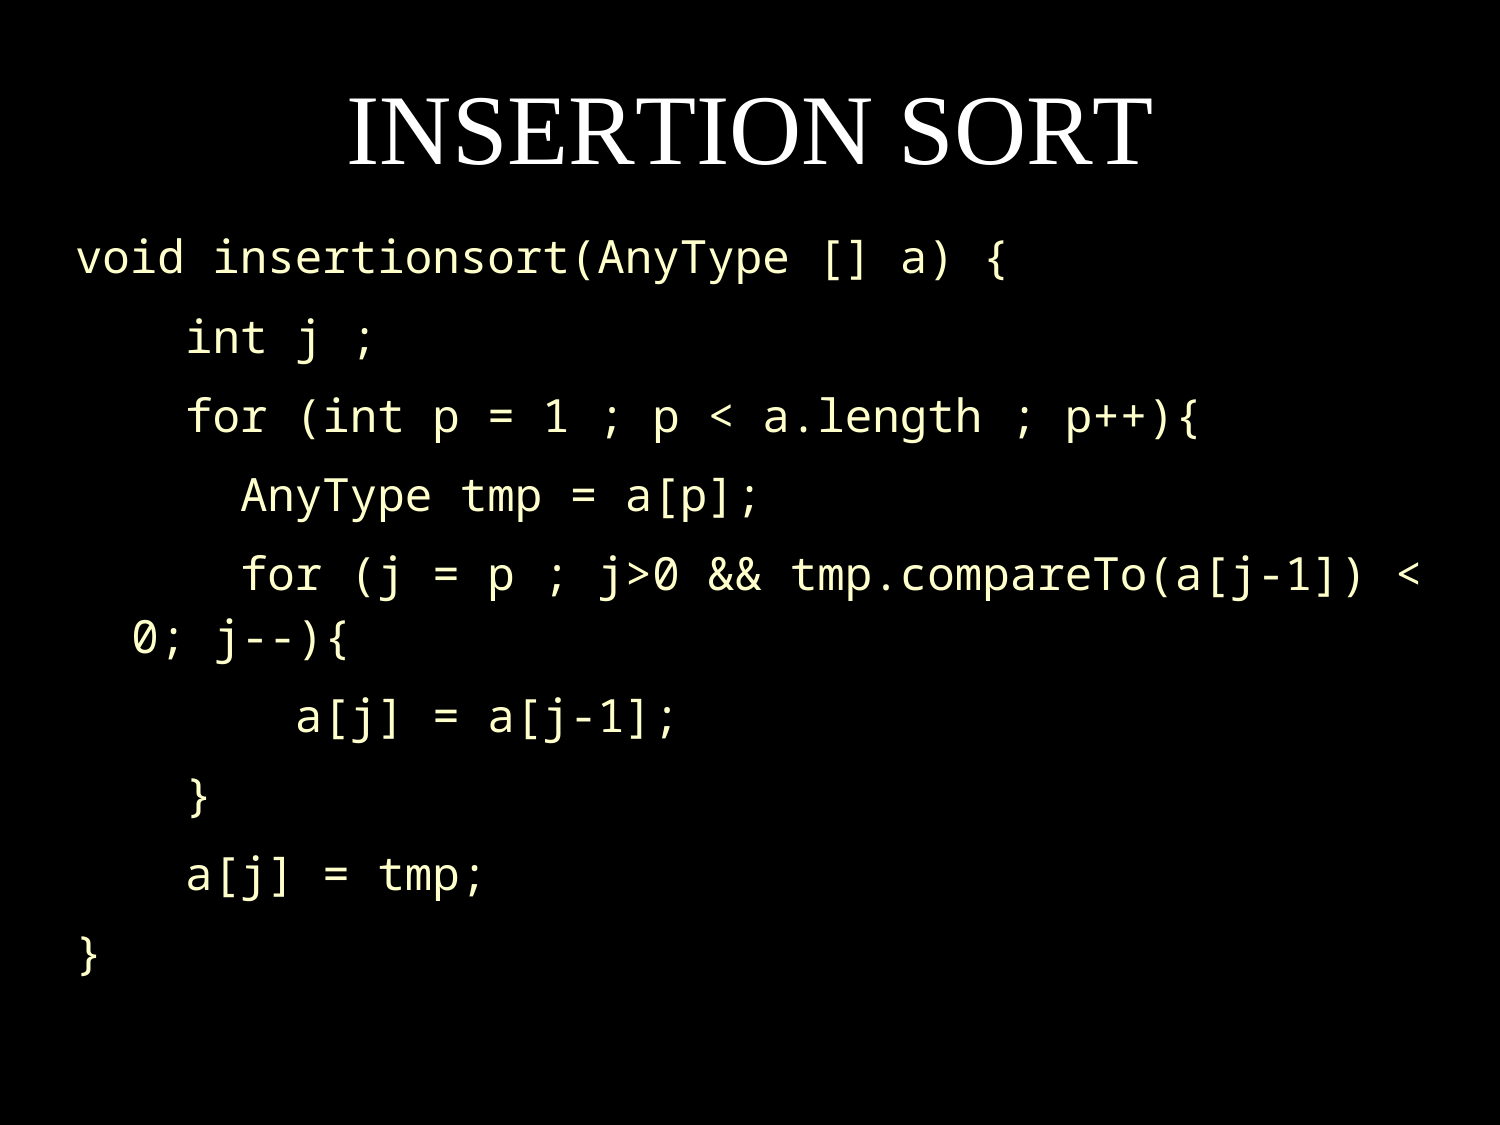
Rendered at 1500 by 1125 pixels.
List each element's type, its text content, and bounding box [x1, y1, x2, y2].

list void insertionsort(AnyType [] a) { int j ; for (int p = 1 ; p < a.length ; p++){ AnyType tmp = a[p]; for (j = p ; j>0 && tmp.compareTo(a[j-1]) < 0; j--){ a[j] = a[j-1]; } a[j] = tmp; } [75, 224, 1426, 1011]
title INSERTION SORT [22, 37, 1480, 225]
